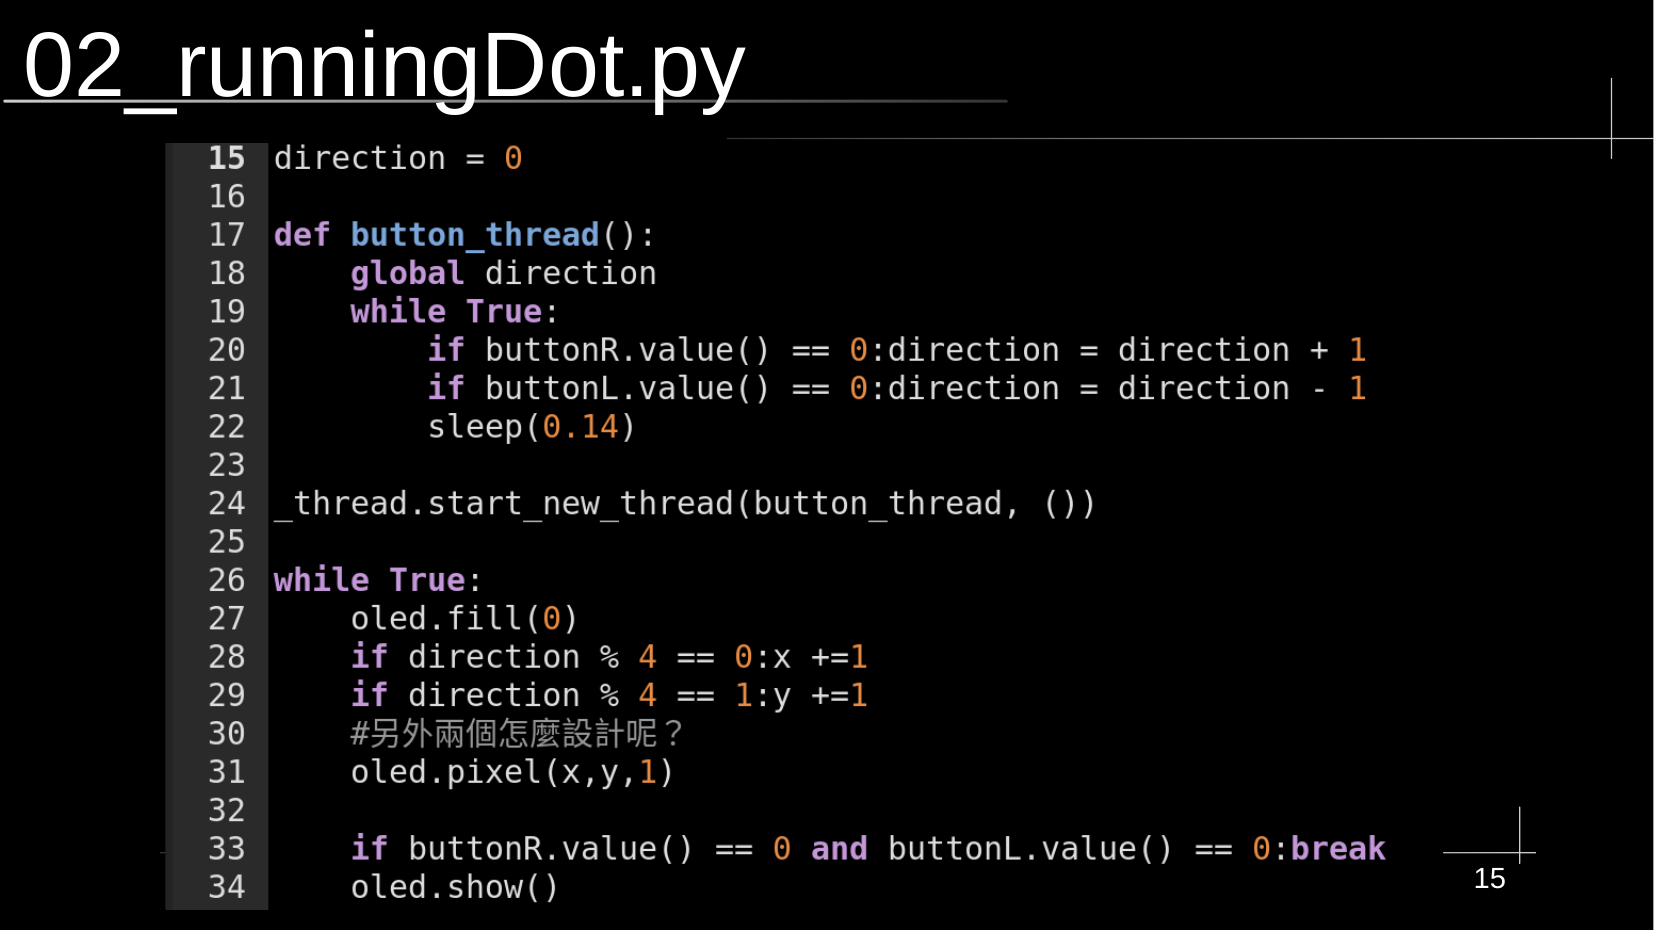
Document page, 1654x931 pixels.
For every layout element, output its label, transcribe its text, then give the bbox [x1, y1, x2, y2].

picture [165, 143, 1444, 910]
title 02_runningDot.py [23, 11, 1589, 119]
